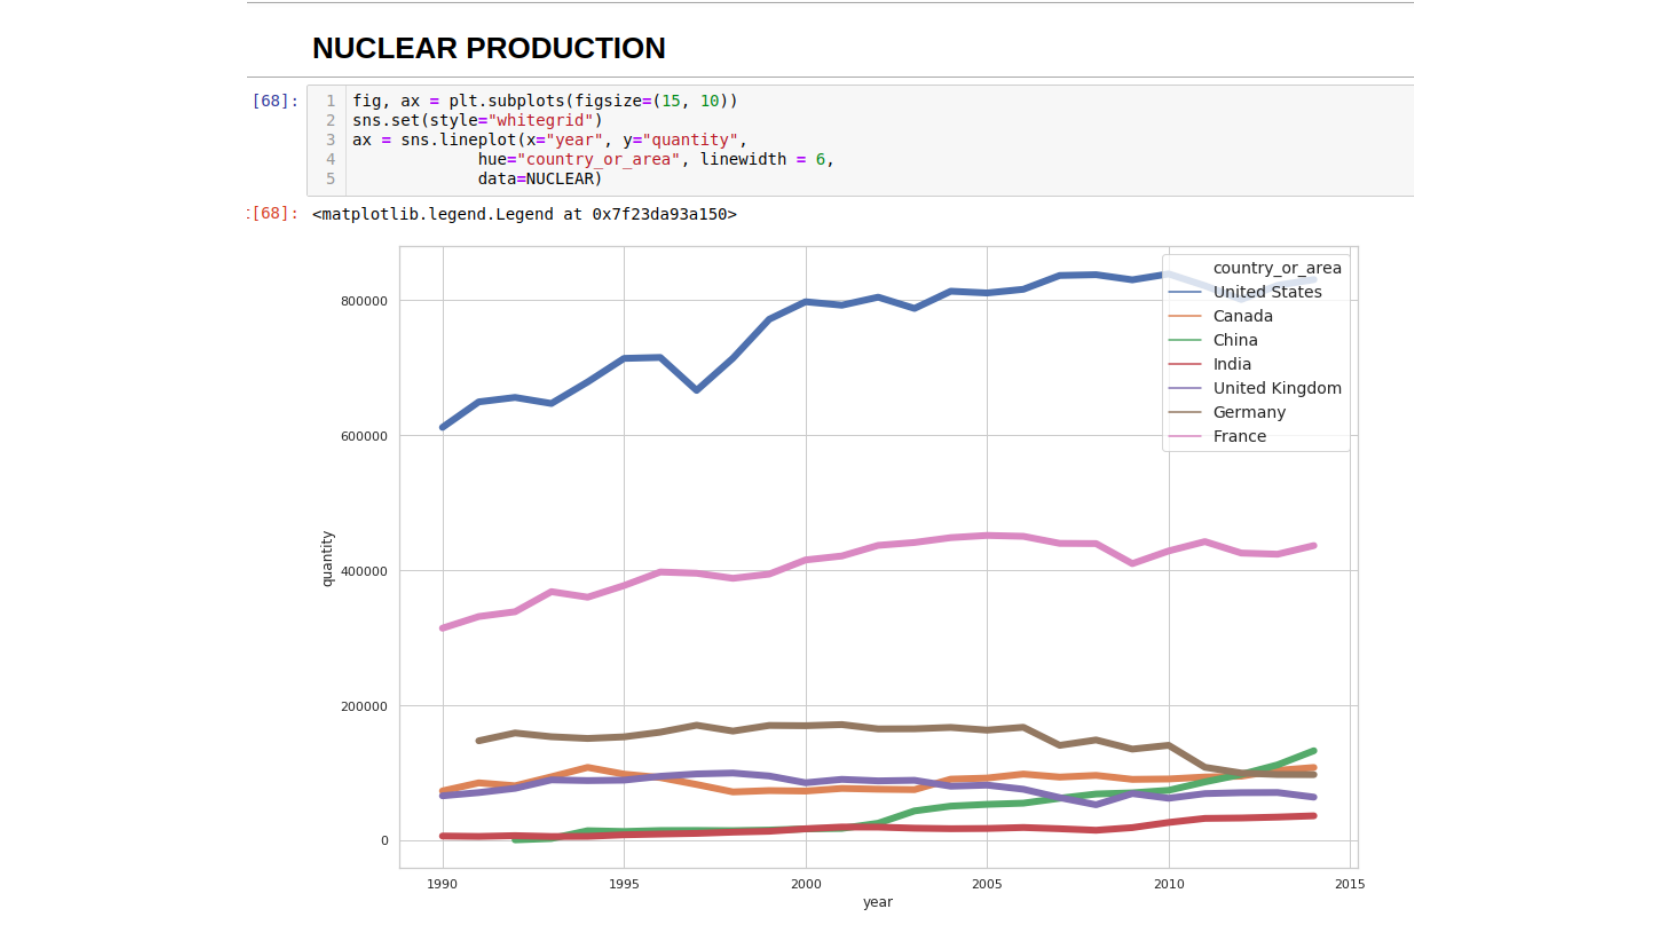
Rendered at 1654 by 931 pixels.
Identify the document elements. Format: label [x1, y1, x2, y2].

picture [247, 1, 1414, 931]
